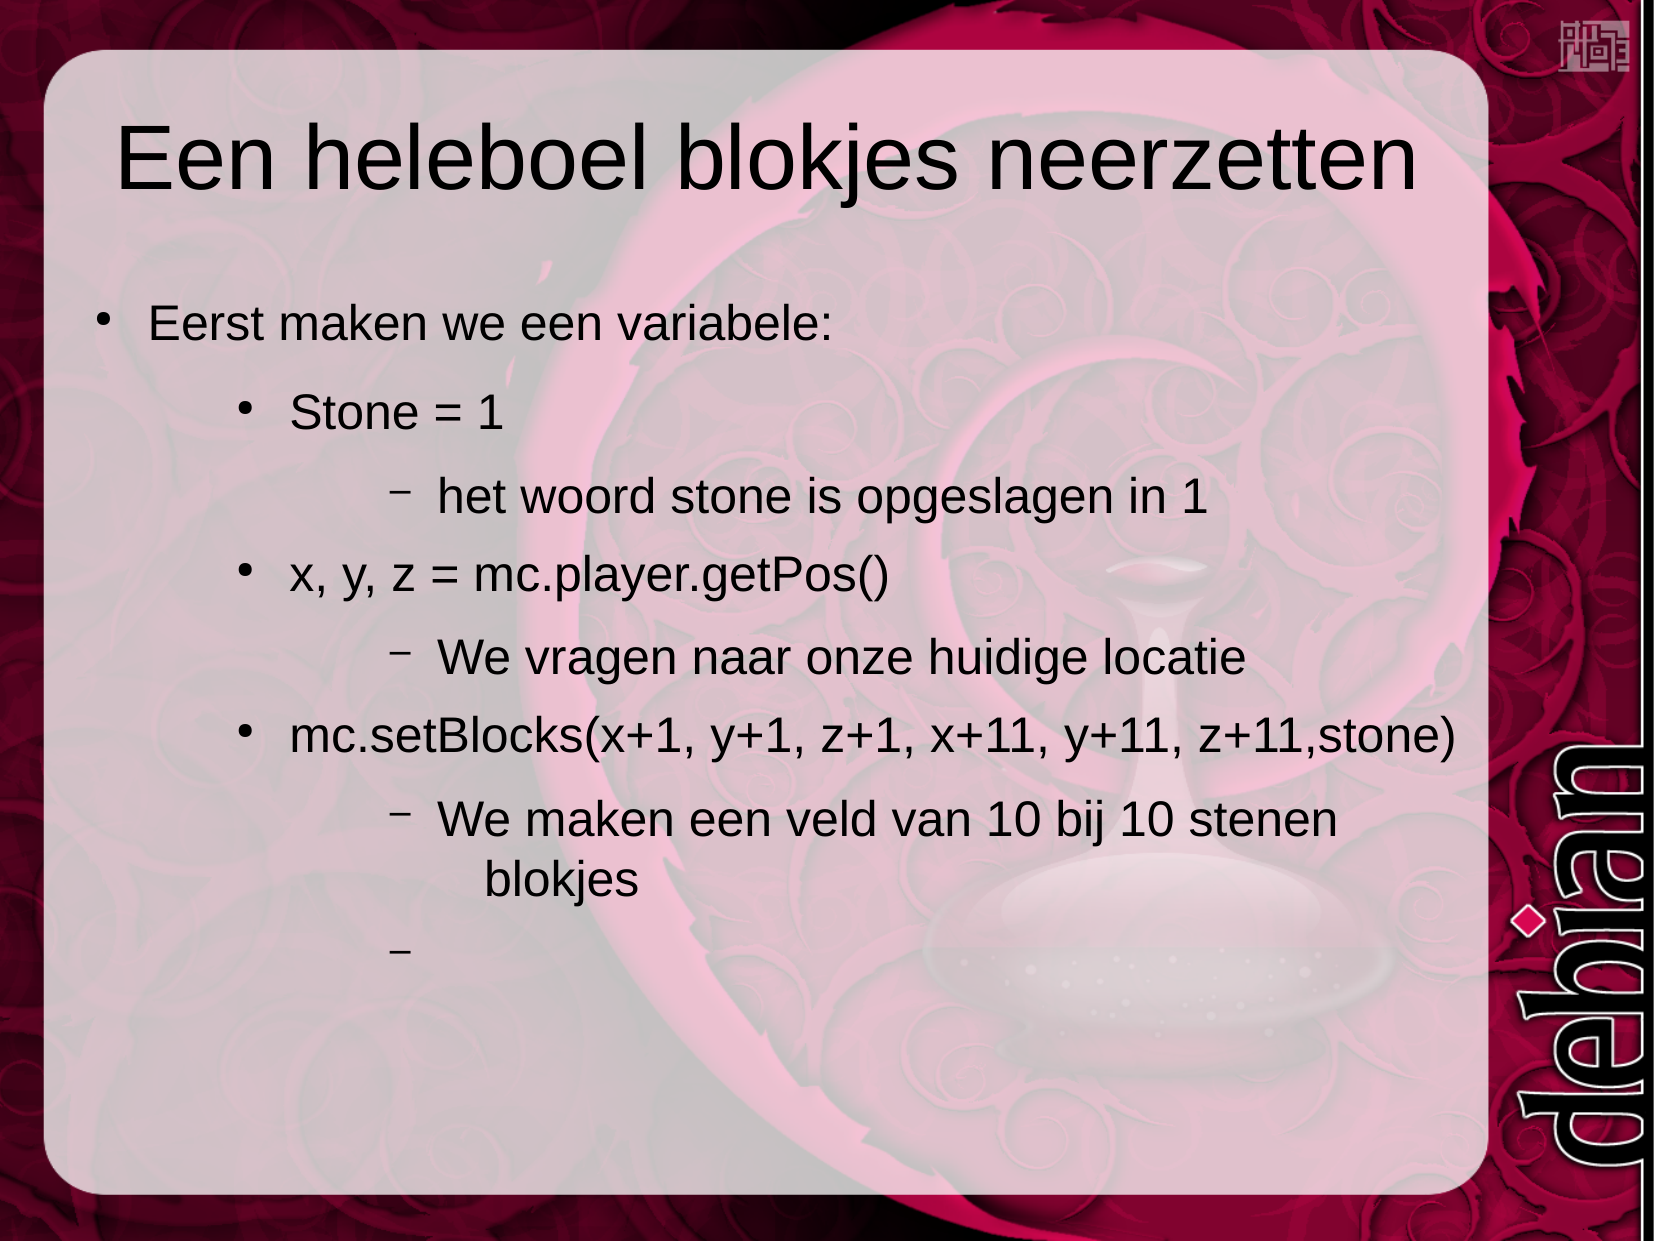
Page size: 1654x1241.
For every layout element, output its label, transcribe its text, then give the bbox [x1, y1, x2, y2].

list Eerst maken we een variabele: Stone = 1 het woord stone is opgeslagen in 1 x, y, z = mc.player.getPos() We vragen naar onze huidige locatie mc.setBlocks(x+1, y+1, z+1, x+11, y+11, z+11,stone) We maken een veld van 10 bij 10 stenen blokjes [59, 290, 1477, 1109]
title Een heleboel blokjes neerzetten [59, 49, 1477, 257]
picture [0, 0, 1654, 1241]
